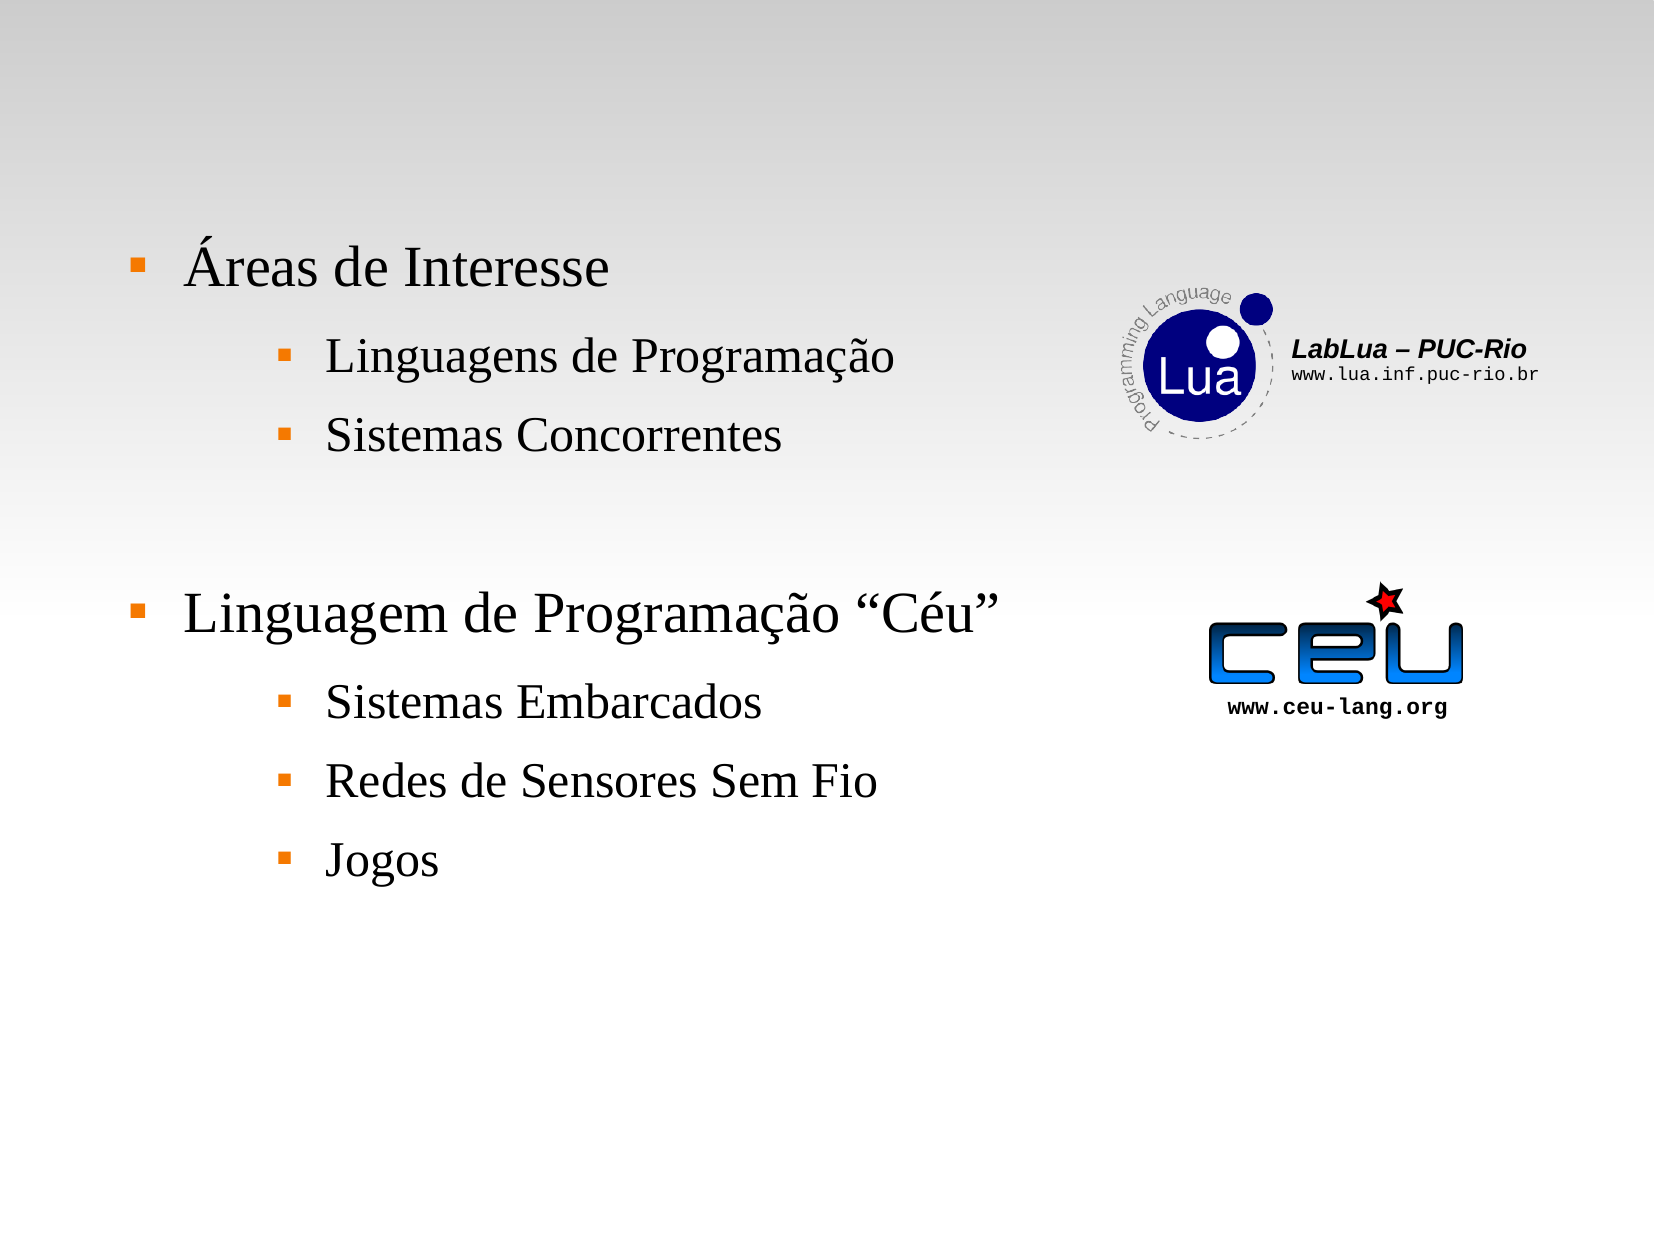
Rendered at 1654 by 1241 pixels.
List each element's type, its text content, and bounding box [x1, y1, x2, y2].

text_box www.ceu-lang.org [1206, 687, 1469, 732]
list Áreas de Interesse Linguagens de Programação Sistemas Concorrentes Linguagem de Programação “Céu” Sistemas Embarcados Redes de Sensores Sem Fio Jogos [42, 234, 1497, 932]
text_box LabLua – PUC-Rio www.lua.inf.puc-rio.br [1497, 327, 1556, 394]
picture [1209, 581, 1463, 684]
